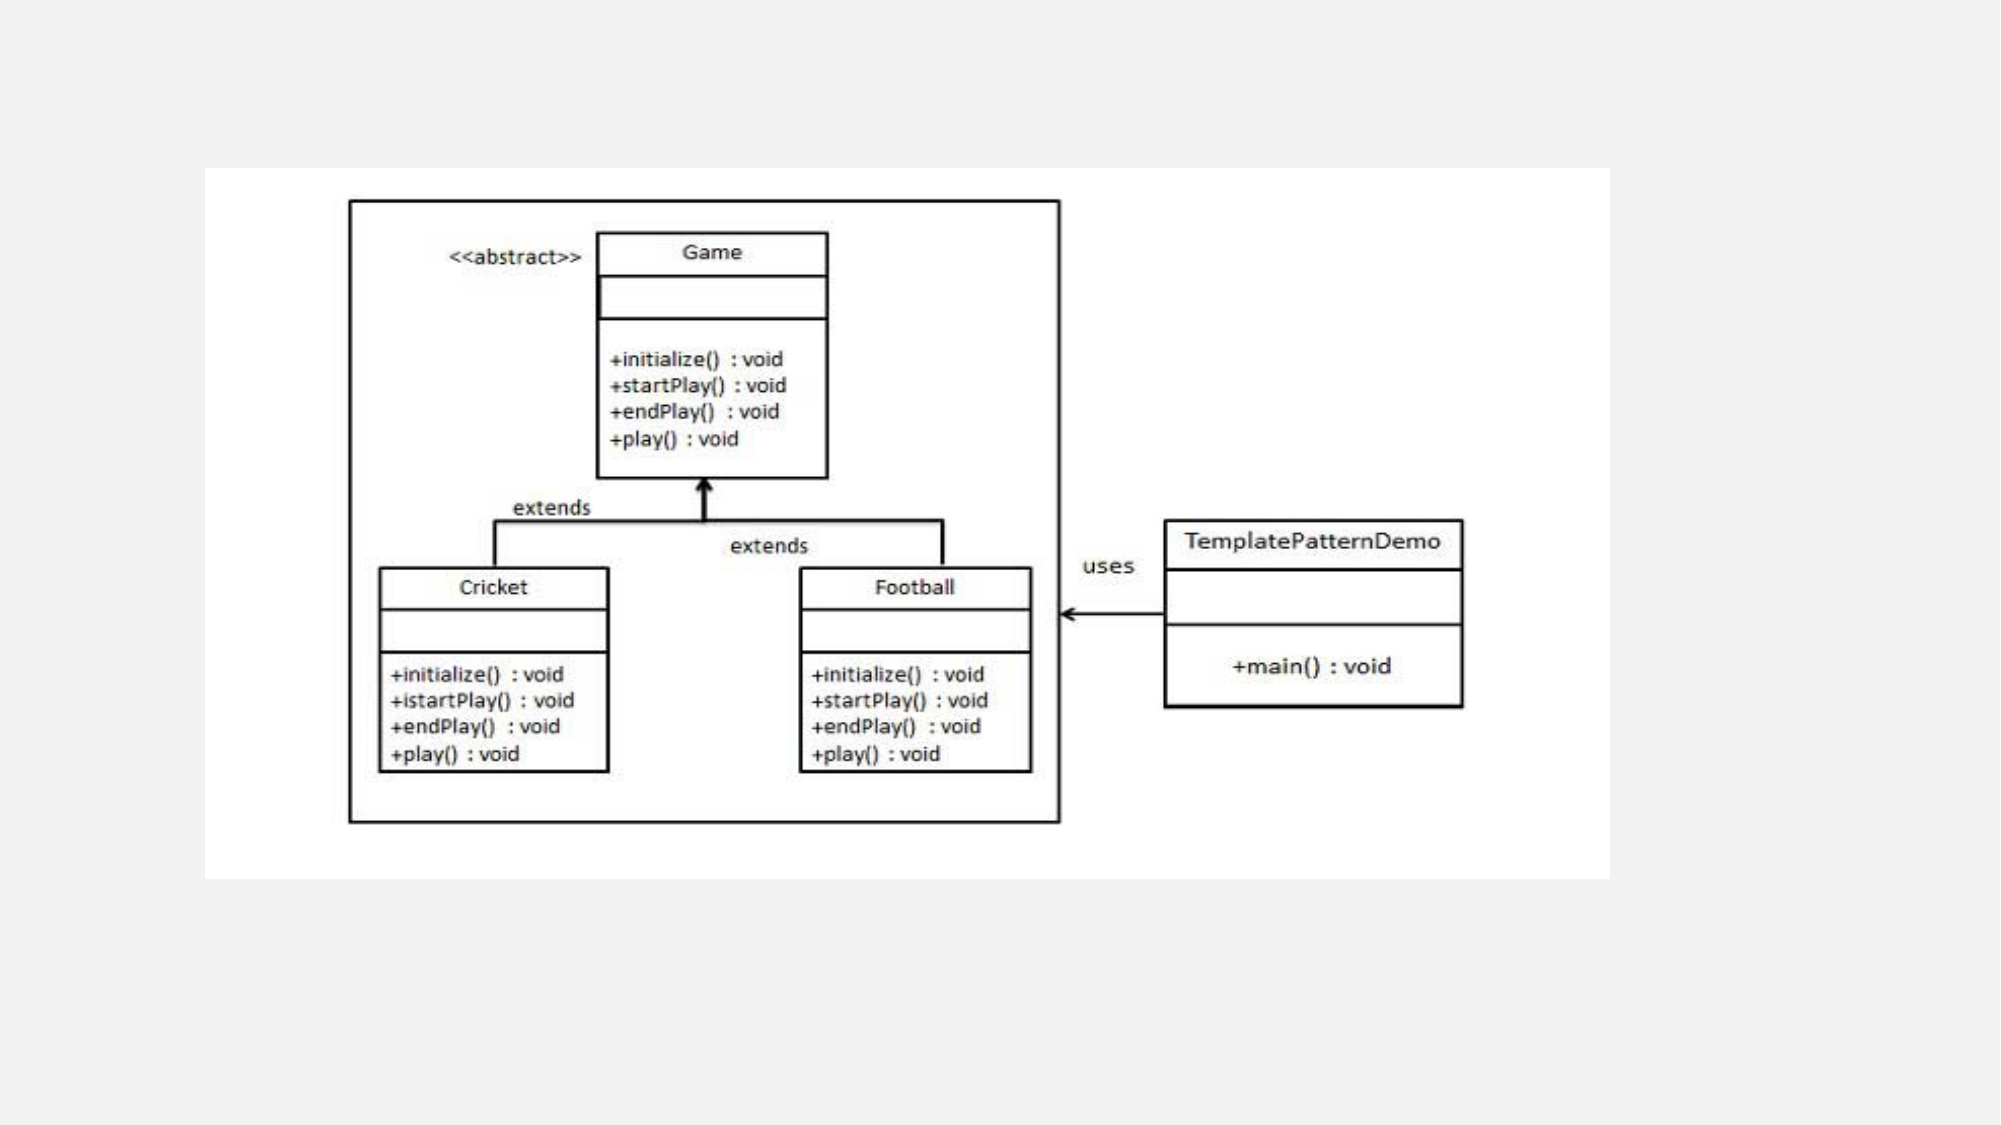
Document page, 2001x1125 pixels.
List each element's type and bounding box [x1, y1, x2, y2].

picture [205, 168, 1610, 879]
